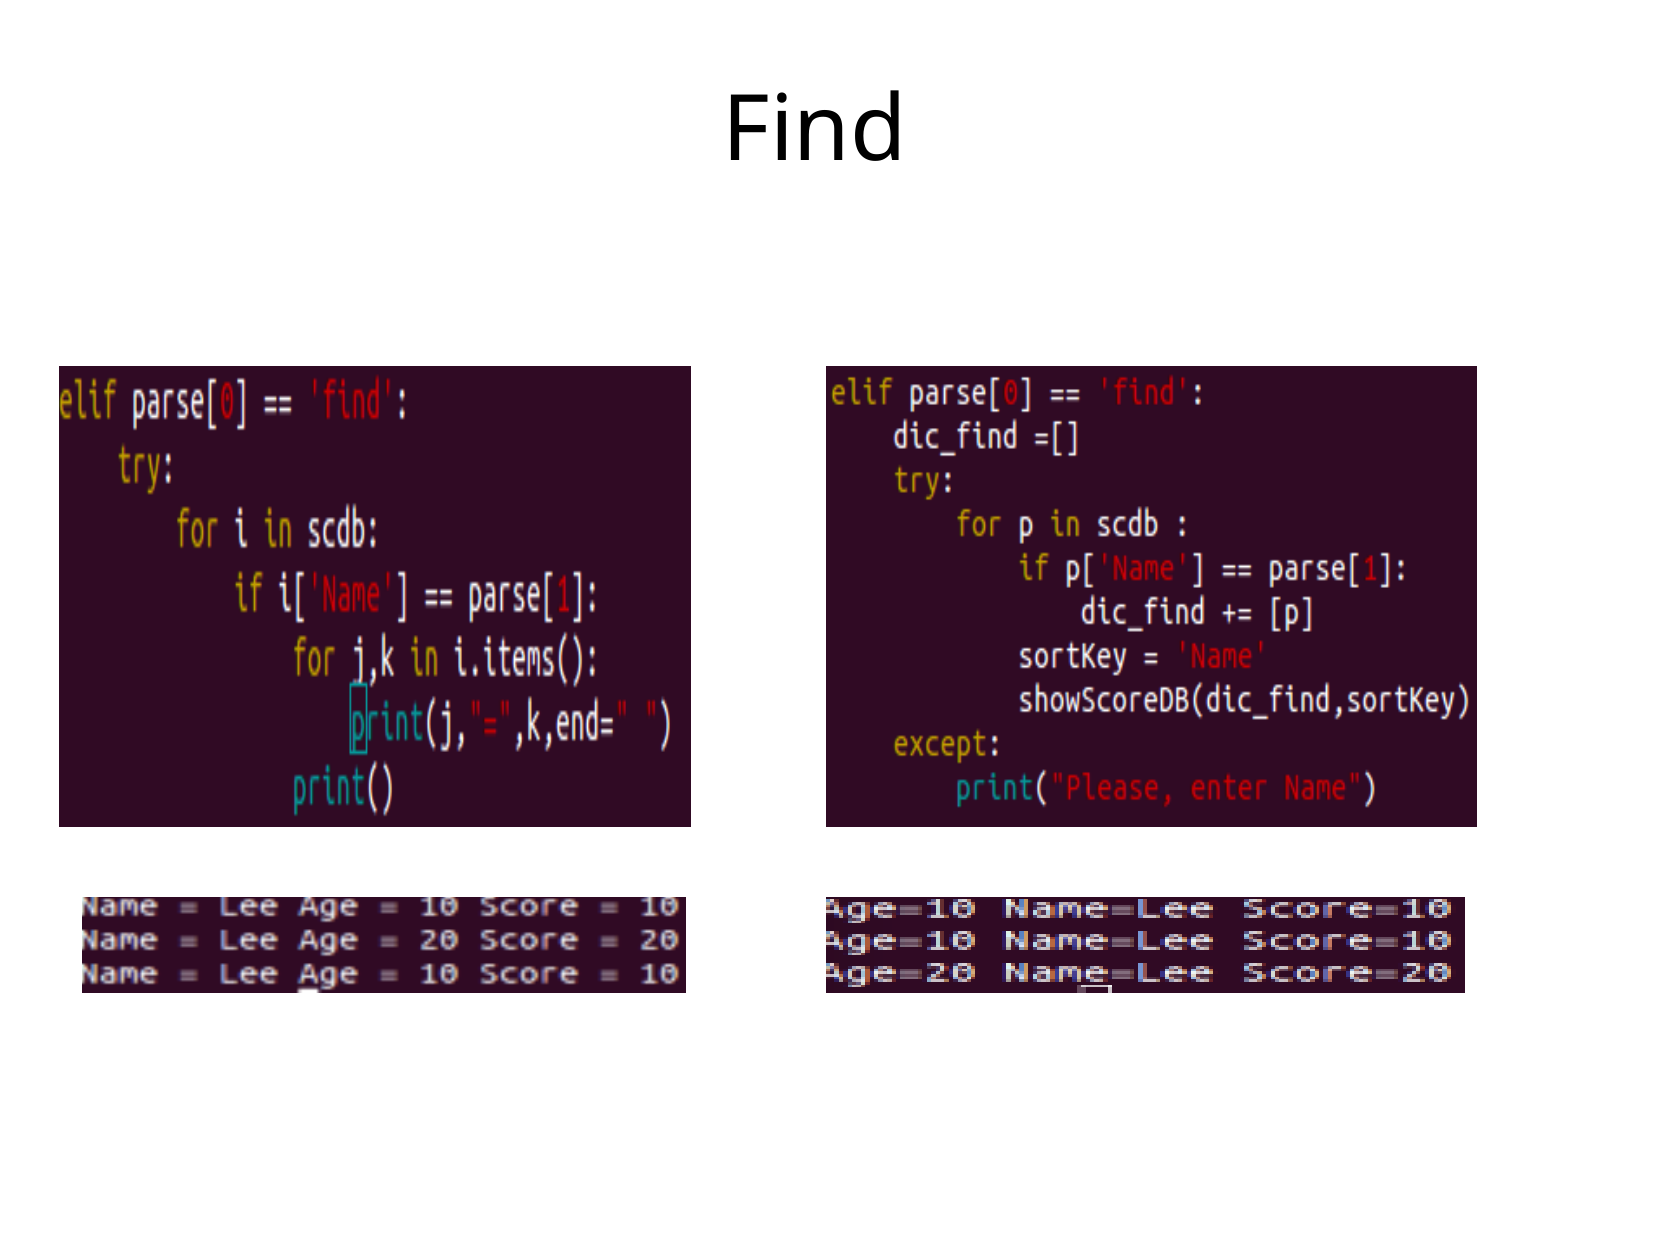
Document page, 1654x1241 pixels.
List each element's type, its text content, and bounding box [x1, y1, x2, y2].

picture [82, 897, 686, 993]
picture [826, 366, 1477, 827]
title Find [82, 49, 1571, 201]
picture [826, 897, 1465, 993]
picture [59, 366, 691, 827]
